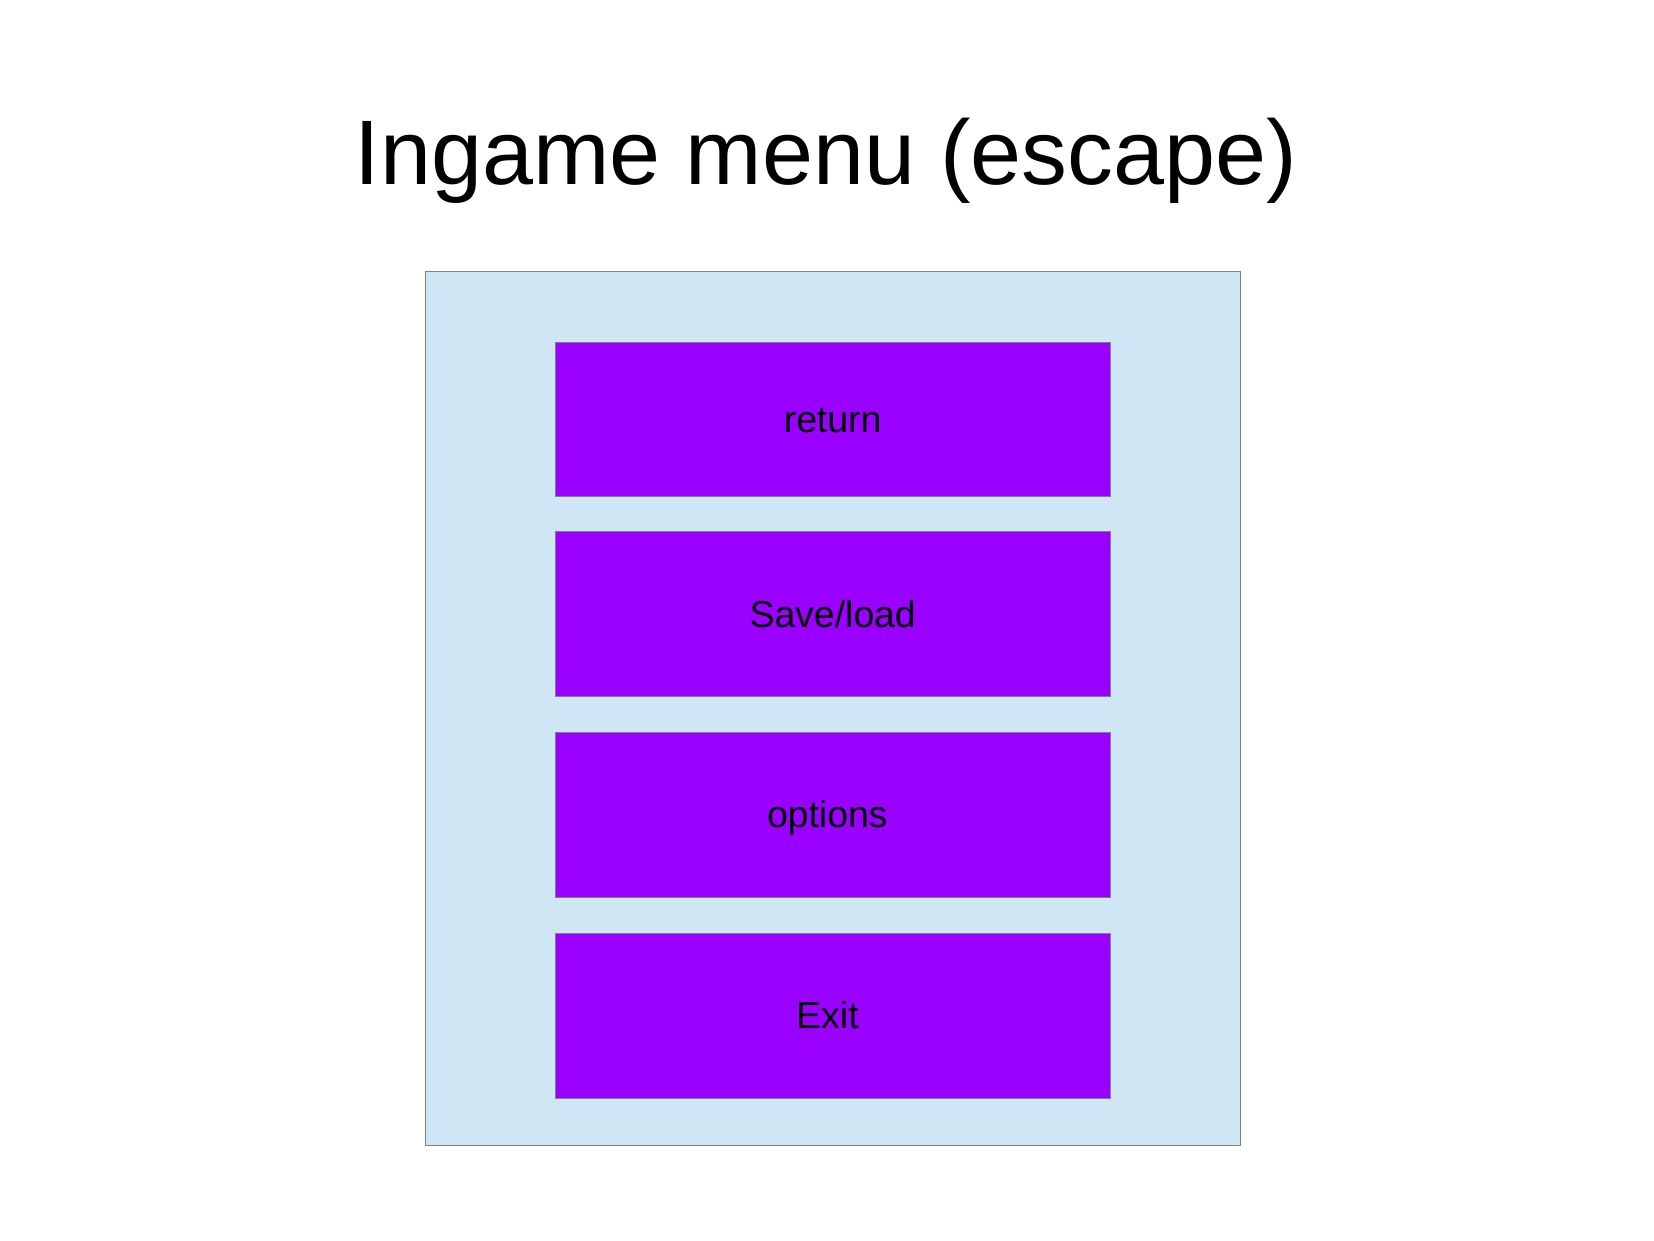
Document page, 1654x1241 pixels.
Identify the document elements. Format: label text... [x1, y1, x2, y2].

text_box options [555, 732, 1111, 898]
title Ingame menu (escape) [82, 49, 1571, 257]
text_box Exit [555, 933, 1111, 1099]
text_box [425, 271, 1241, 1146]
text_box Save/load [555, 531, 1111, 697]
text_box return [555, 342, 1111, 497]
